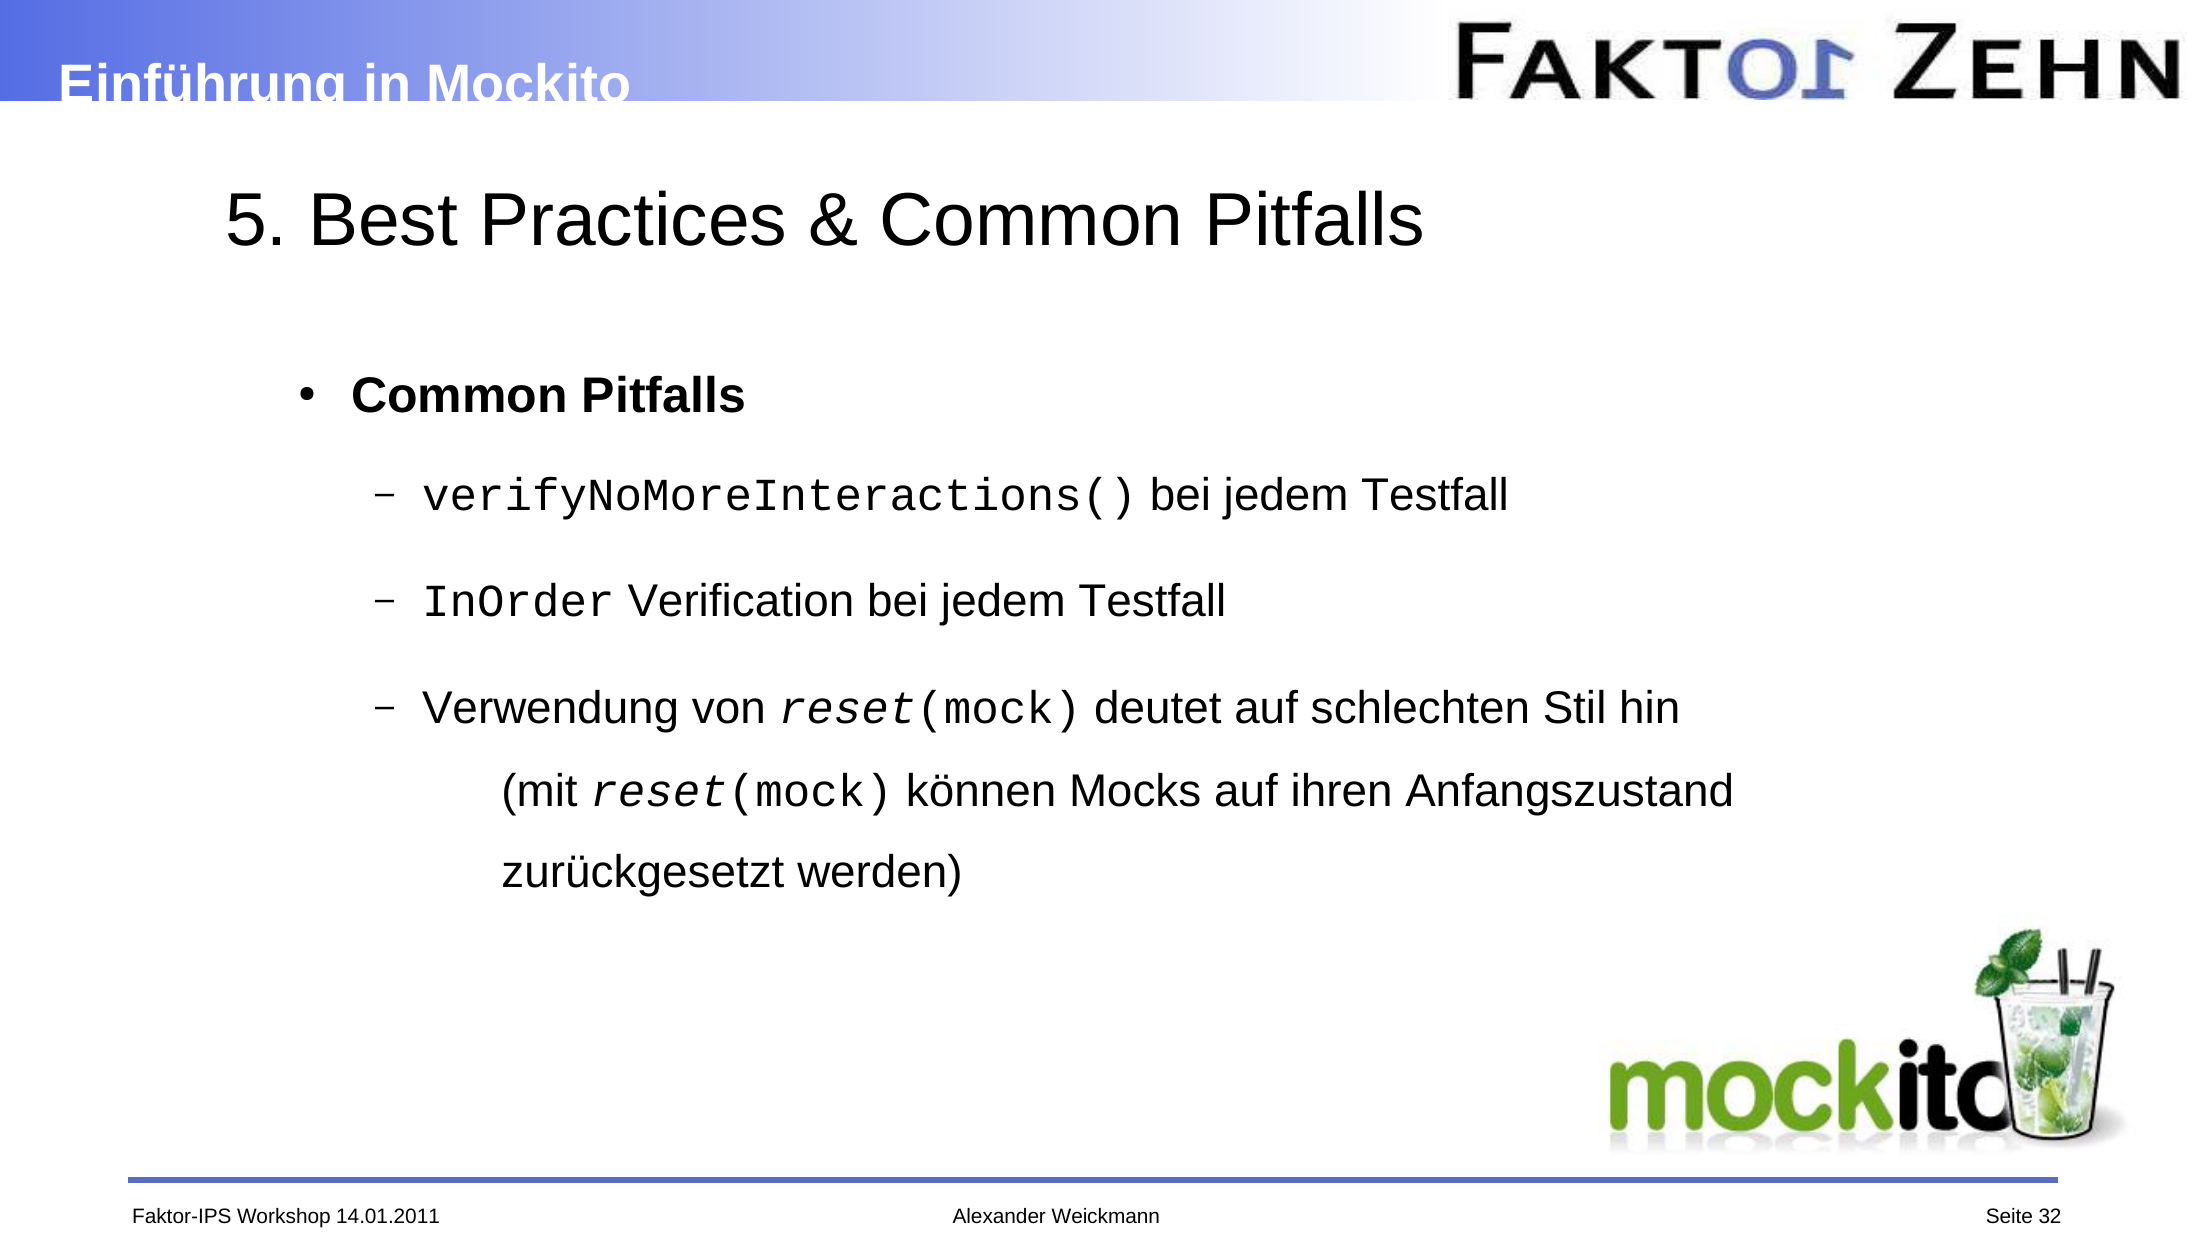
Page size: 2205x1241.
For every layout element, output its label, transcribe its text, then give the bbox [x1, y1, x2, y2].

list Common Pitfalls verifyNoMoreInteractions() bei jedem Testfall InOrder Verification bei jedem Testfall Verwendung von reset(mock) deutet auf schlechten Stil hin (mit reset(mock) können Mocks auf ihren Anfangszustand zurückgesetzt werden) [280, 339, 2036, 1108]
picture [1598, 914, 2141, 1167]
title 5. Best Practices & Common Pitfalls [225, 142, 1981, 296]
picture [1448, 7, 2191, 100]
